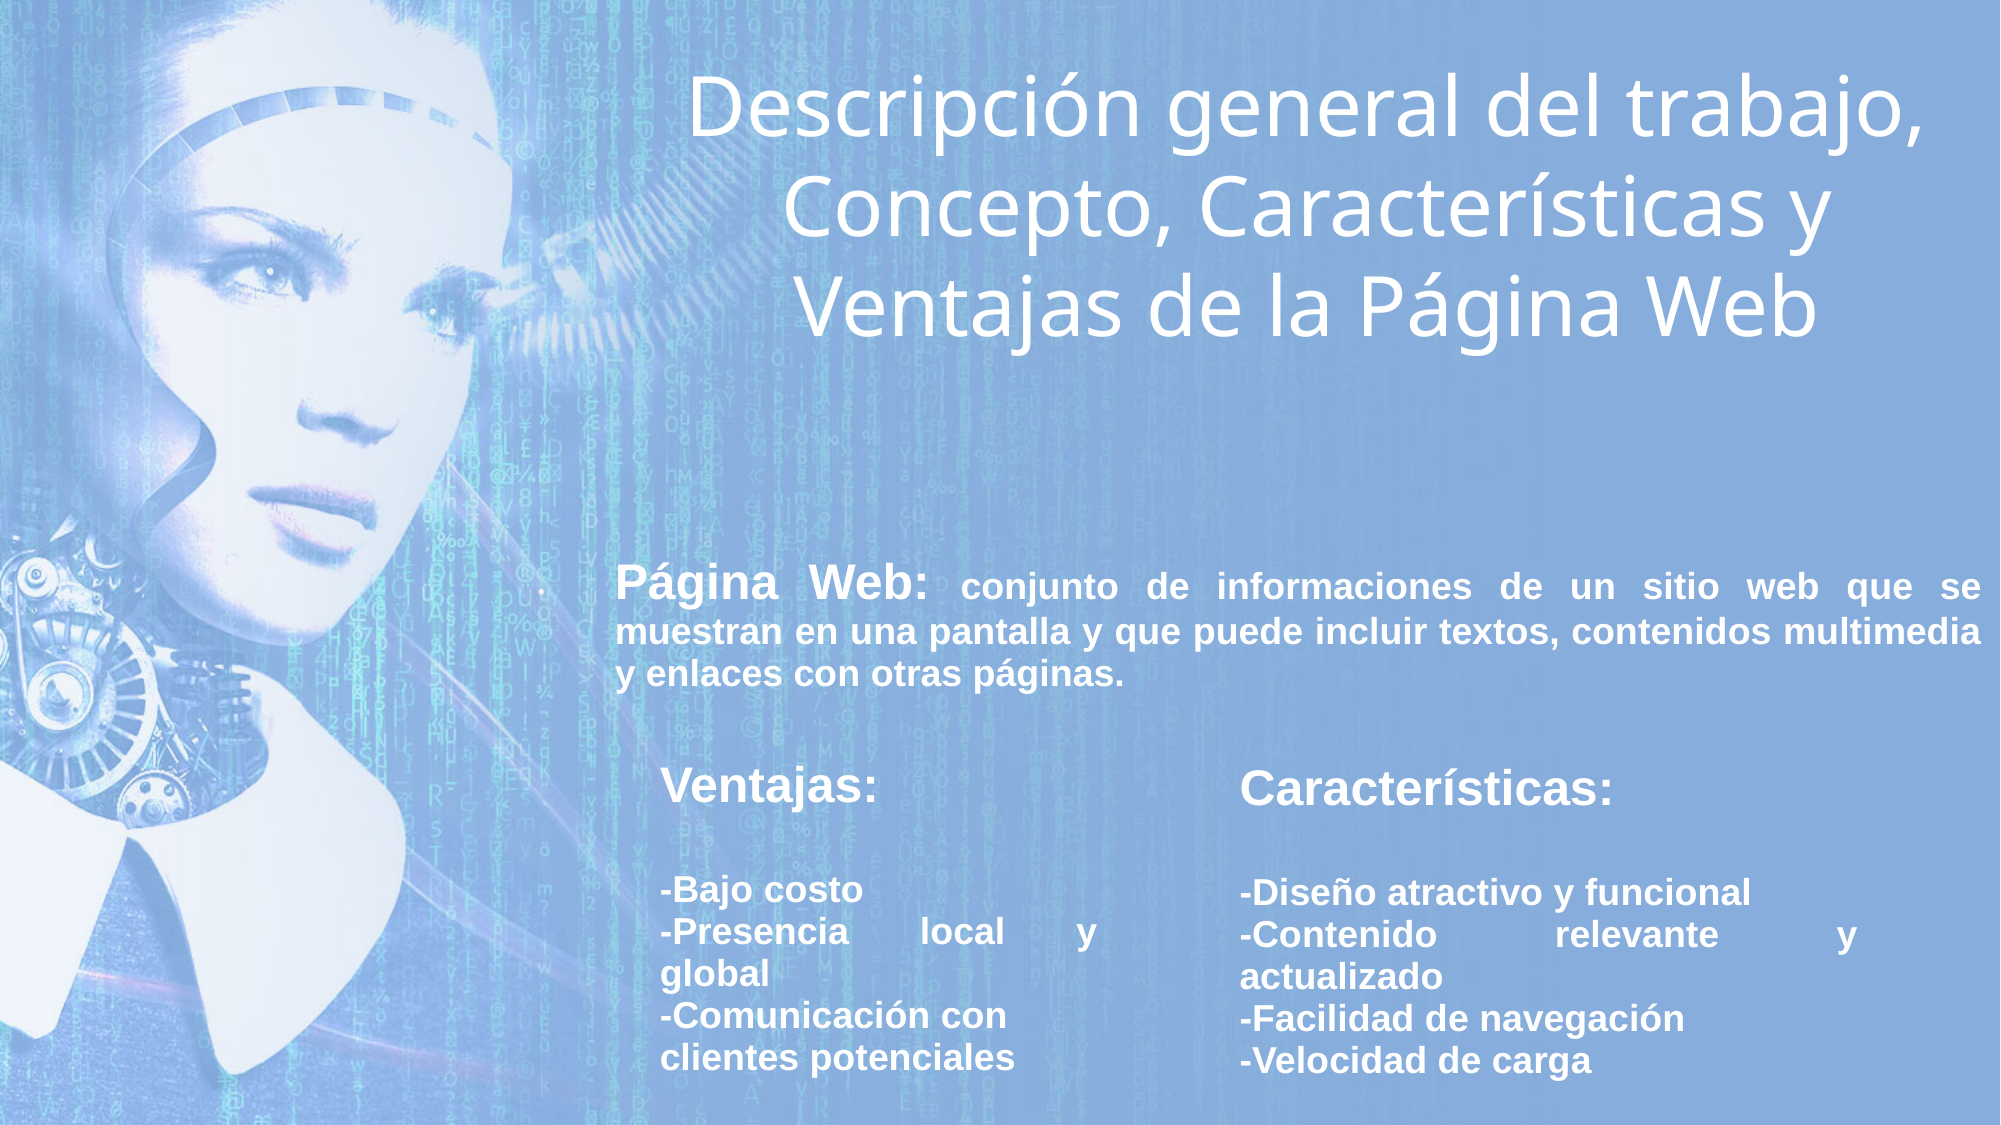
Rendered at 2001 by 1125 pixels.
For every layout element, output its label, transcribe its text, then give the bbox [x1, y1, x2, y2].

text_box Ventajas: -Bajo costo -Presencia local y global -Comunicación con clientes potenciales [645, 750, 1113, 1052]
text_box Página Web: conjunto de informaciones de un sitio web que se muestran en una pantalla y que puede incluir textos, contenidos multimedia y enlaces con otras páginas. [600, 547, 1998, 706]
text_box Descripción general del trabajo, Concepto, Características y Ventajas de la Página Web [648, 45, 1966, 471]
picture [0, 0, 2001, 1125]
text_box . [521, 545, 1959, 660]
text_box Características: -Diseño atractivo y funcional -Contenido relevante y actualizado -Facilidad de navegación -Velocidad de carga [1224, 752, 1873, 1055]
